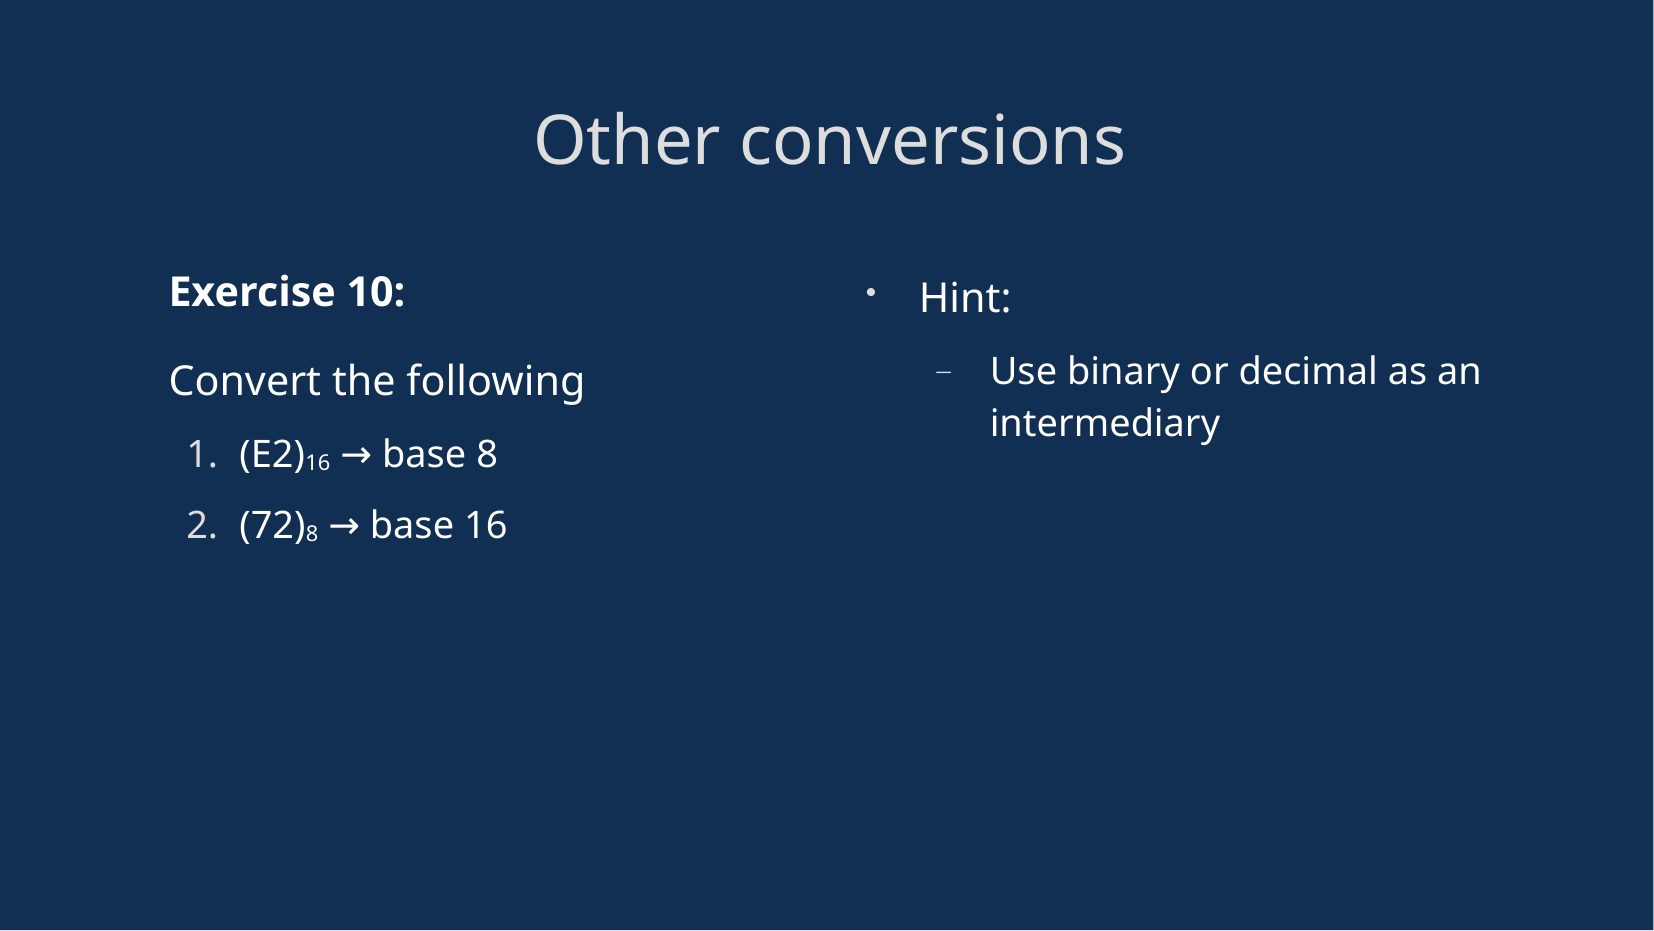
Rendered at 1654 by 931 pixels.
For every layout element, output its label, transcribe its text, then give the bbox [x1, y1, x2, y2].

title Other conversions [97, 56, 1563, 220]
list Exercise 10: Convert the following (E2)16 → base 8 (72)8 → base 16 [97, 262, 813, 800]
list Hint: Use binary or decimal as an intermediary [848, 268, 1563, 806]
